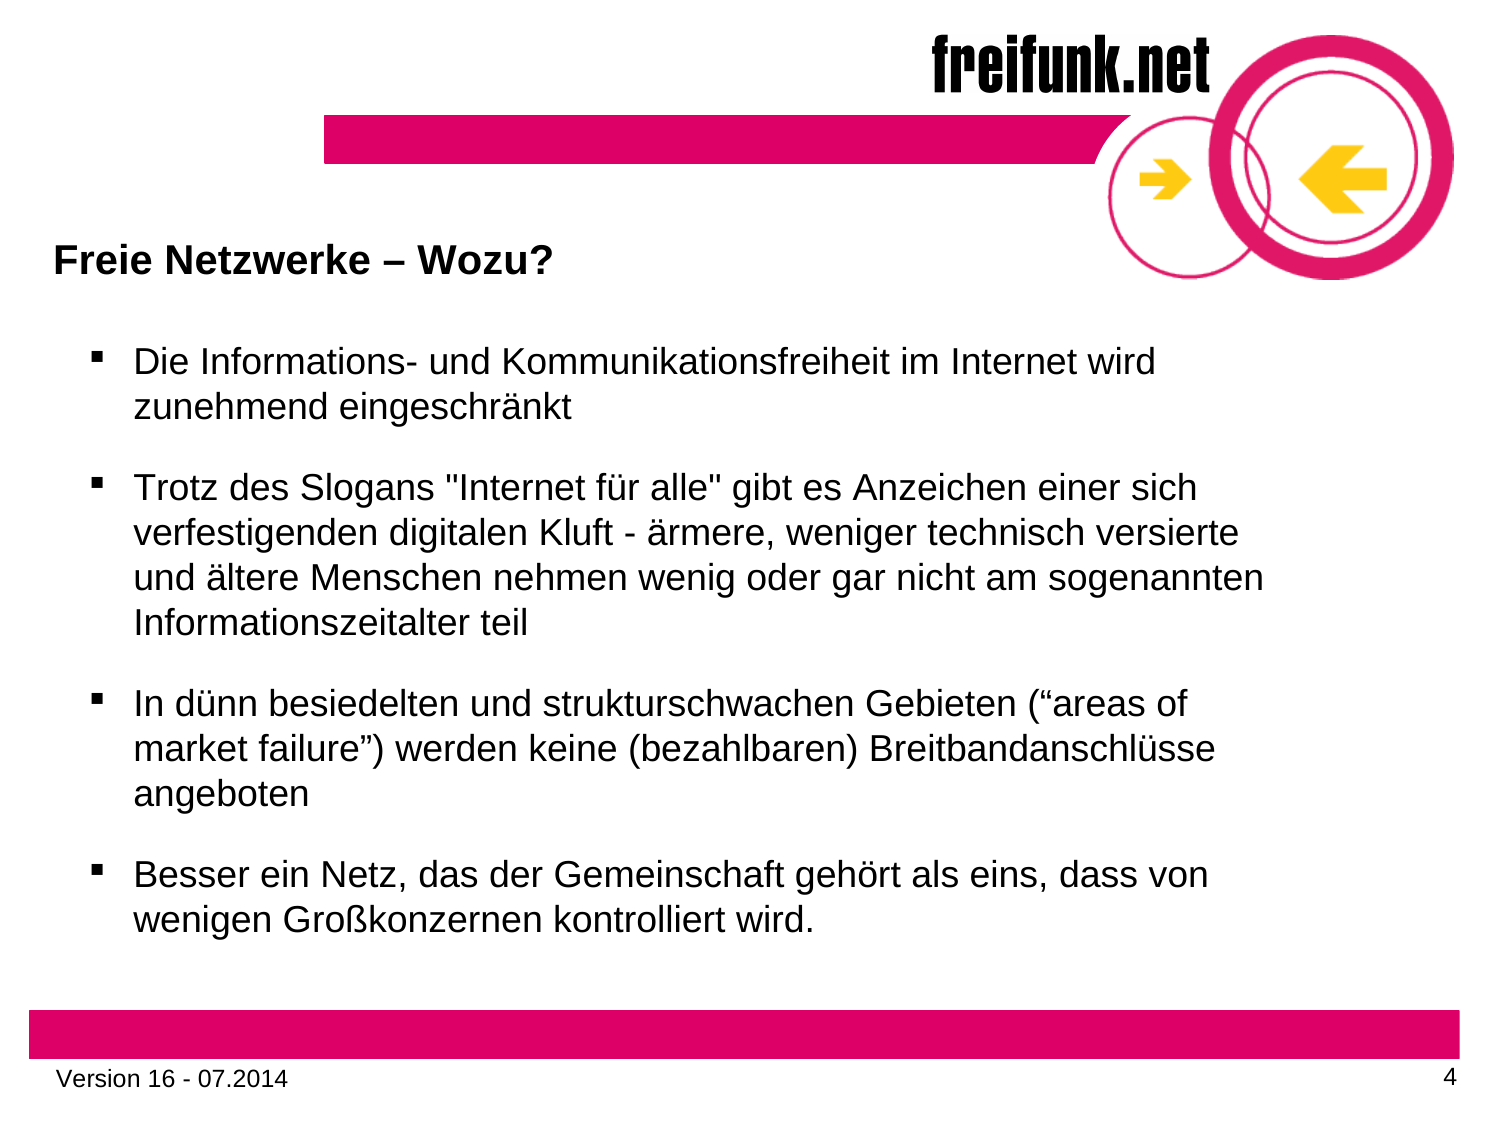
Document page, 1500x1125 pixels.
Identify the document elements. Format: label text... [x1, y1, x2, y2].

picture [932, 34, 1454, 280]
text_box Freie Netzwerke – Wozu? [53, 233, 1046, 313]
text_box Die Informations- und Kommunikationsfreiheit im Internet wird zunehmend eingeschränkt Trotz des Slogans "Internet für alle" gibt es Anzeichen einer sich verfestigenden digitalen Kluft - ärmere, weniger technisch versierte und ältere Menschen nehmen wenig oder gar nicht am sogenannten Informationszeitalter teil In dünn besiedelten und strukturschwachen Gebieten (“areas of market failure”) werden keine (bezahlbaren) Breitbandanschlüsse angeboten Besser ein Netz, das der Gemeinschaft gehört als eins, dass von wenigen Großkonzernen kontrolliert wird. [59, 337, 1288, 985]
